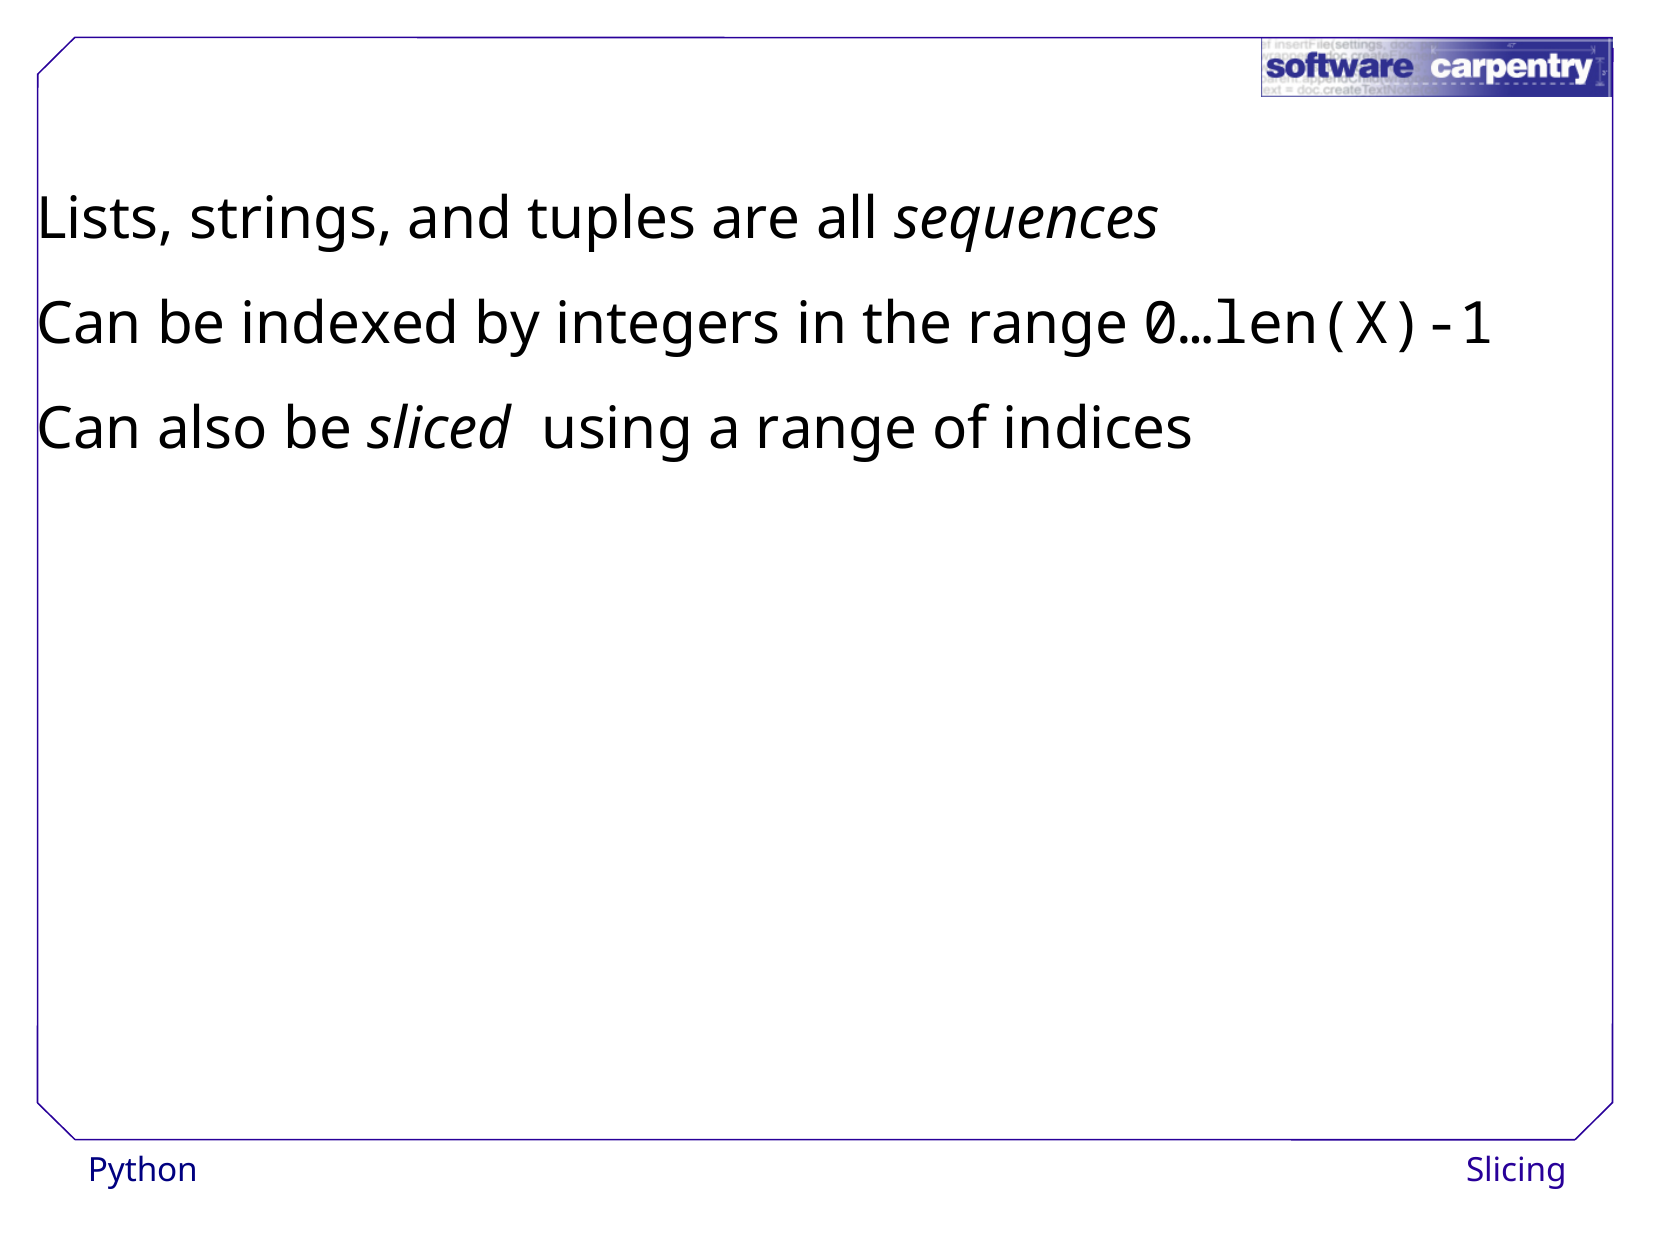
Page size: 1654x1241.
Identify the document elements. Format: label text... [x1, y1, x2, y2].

text_box Lists, strings, and tuples are all sequences Can be indexed by integers in the range 0…len(X)-1 Can also be sliced using a range of indices [21, 138, 1654, 469]
picture [1261, 39, 1613, 97]
